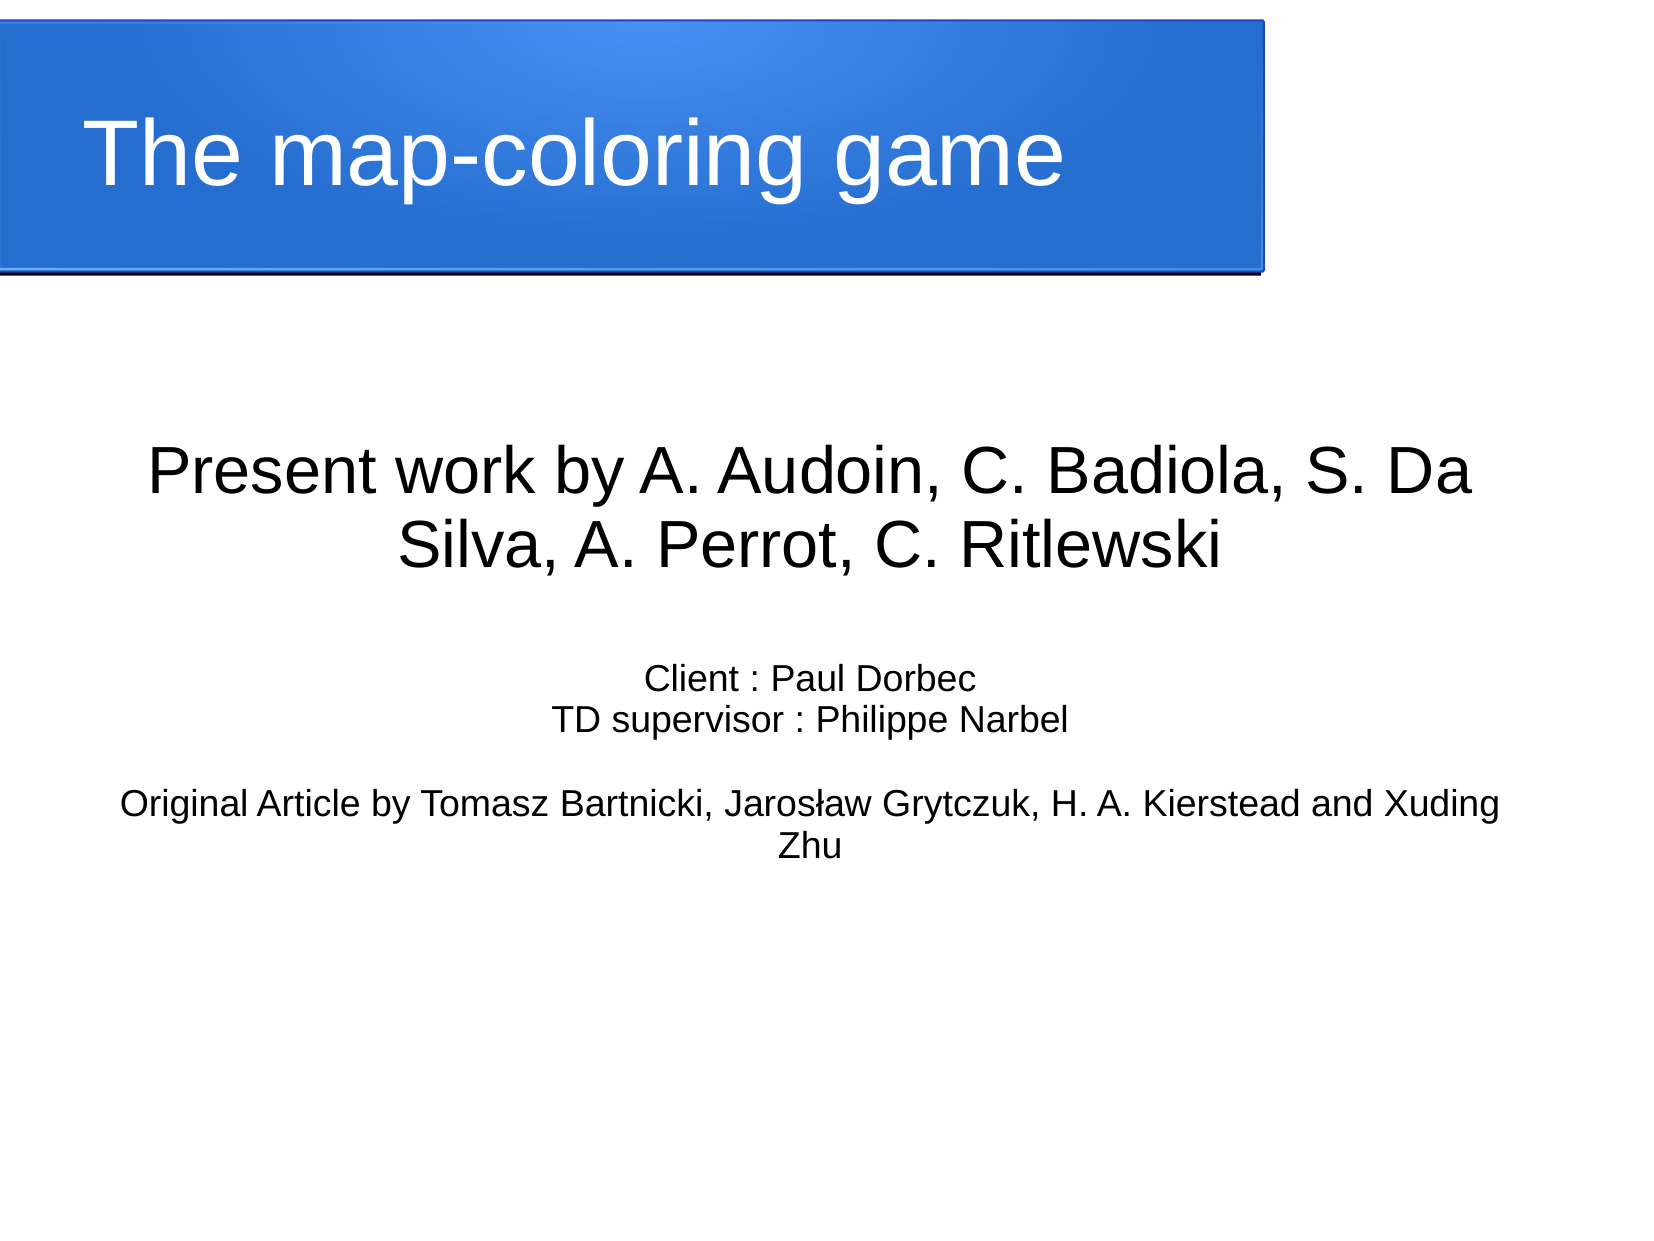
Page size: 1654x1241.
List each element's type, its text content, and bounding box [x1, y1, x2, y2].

subtitle Present work by A. Audoin, C. Badiola, S. Da Silva, A. Perrot, C. Ritlewski Client : Paul Dorbec TD supervisor : Philippe Narbel Original Article by Tomasz Bartnicki, Jarosław Grytczuk, H. A. Kierstead and Xuding Zhu [82, 290, 1538, 1010]
title The map-coloring game [82, 49, 1250, 257]
